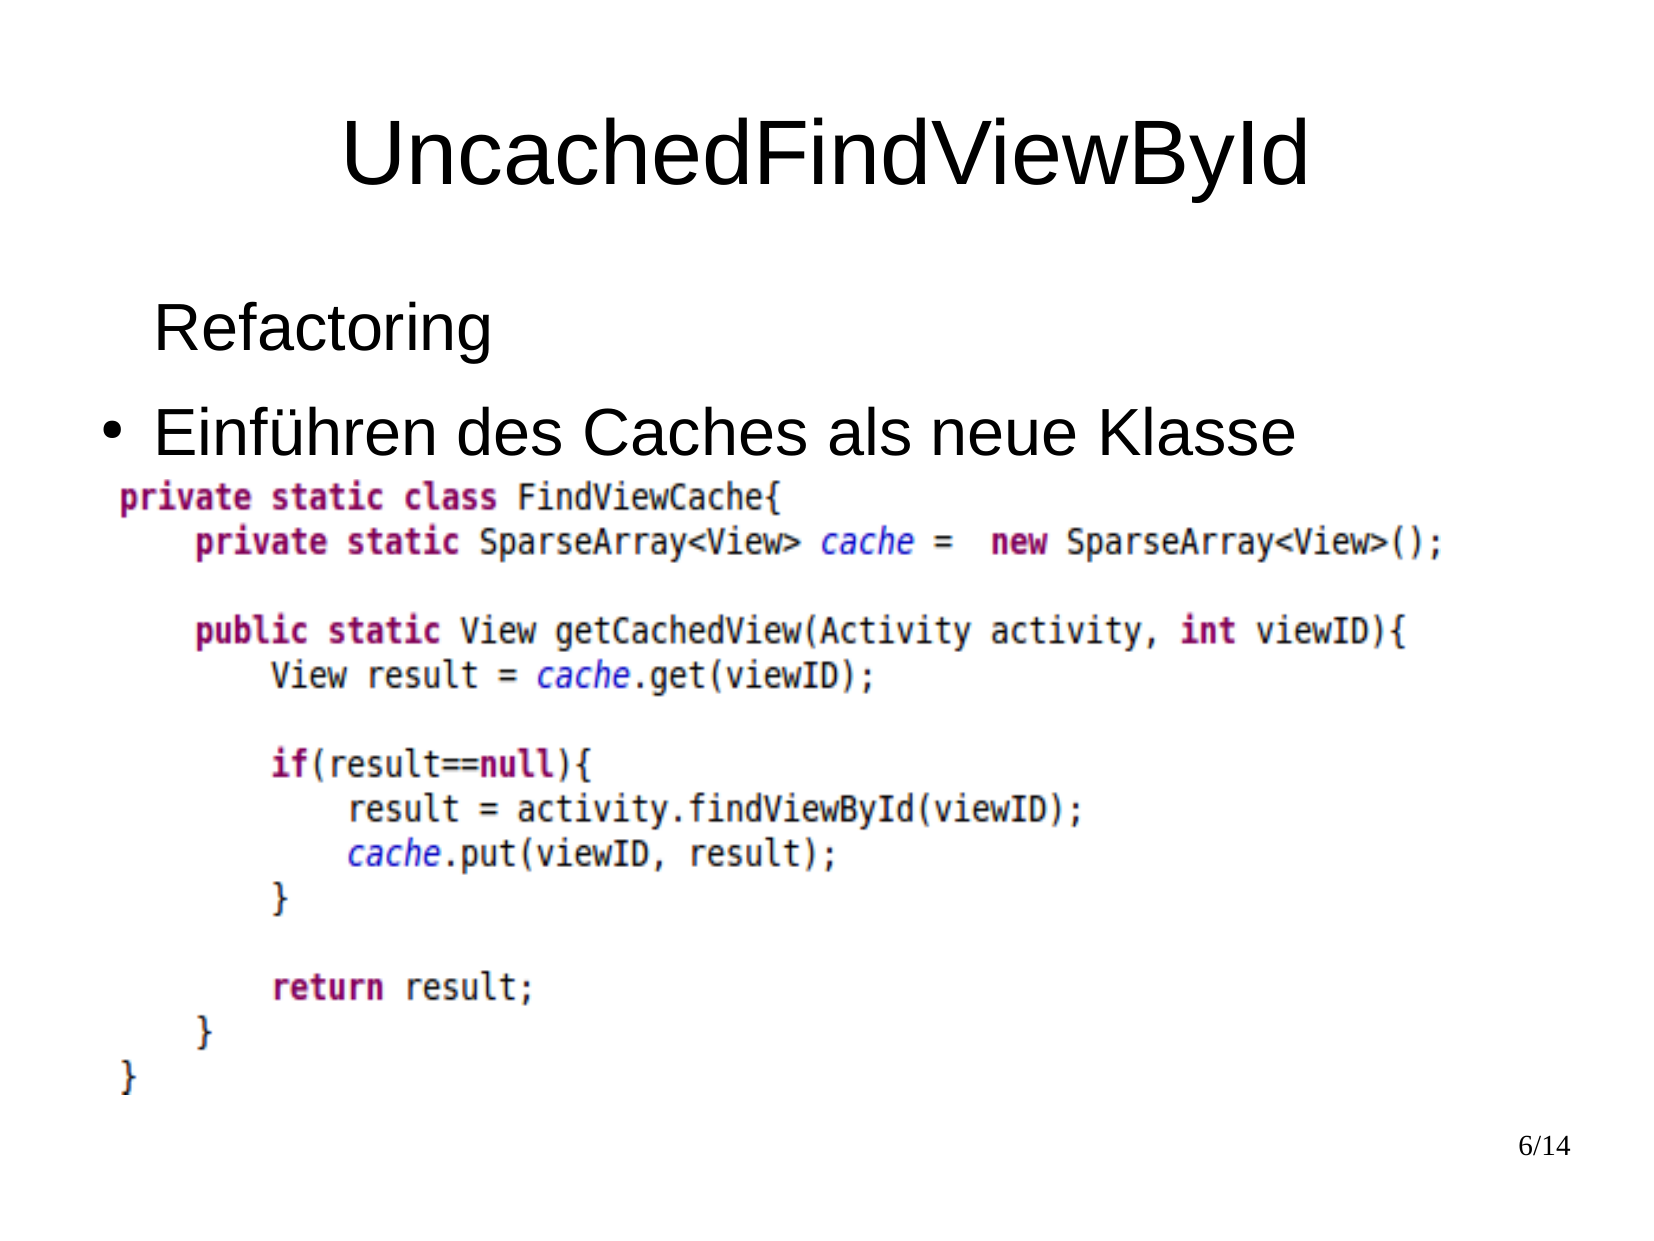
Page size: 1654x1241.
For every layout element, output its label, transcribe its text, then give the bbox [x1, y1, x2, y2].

title UncachedFindViewById [82, 49, 1571, 257]
list Refactoring Einführen des Caches als neue Klasse [82, 290, 1571, 1010]
picture [120, 479, 1441, 1096]
